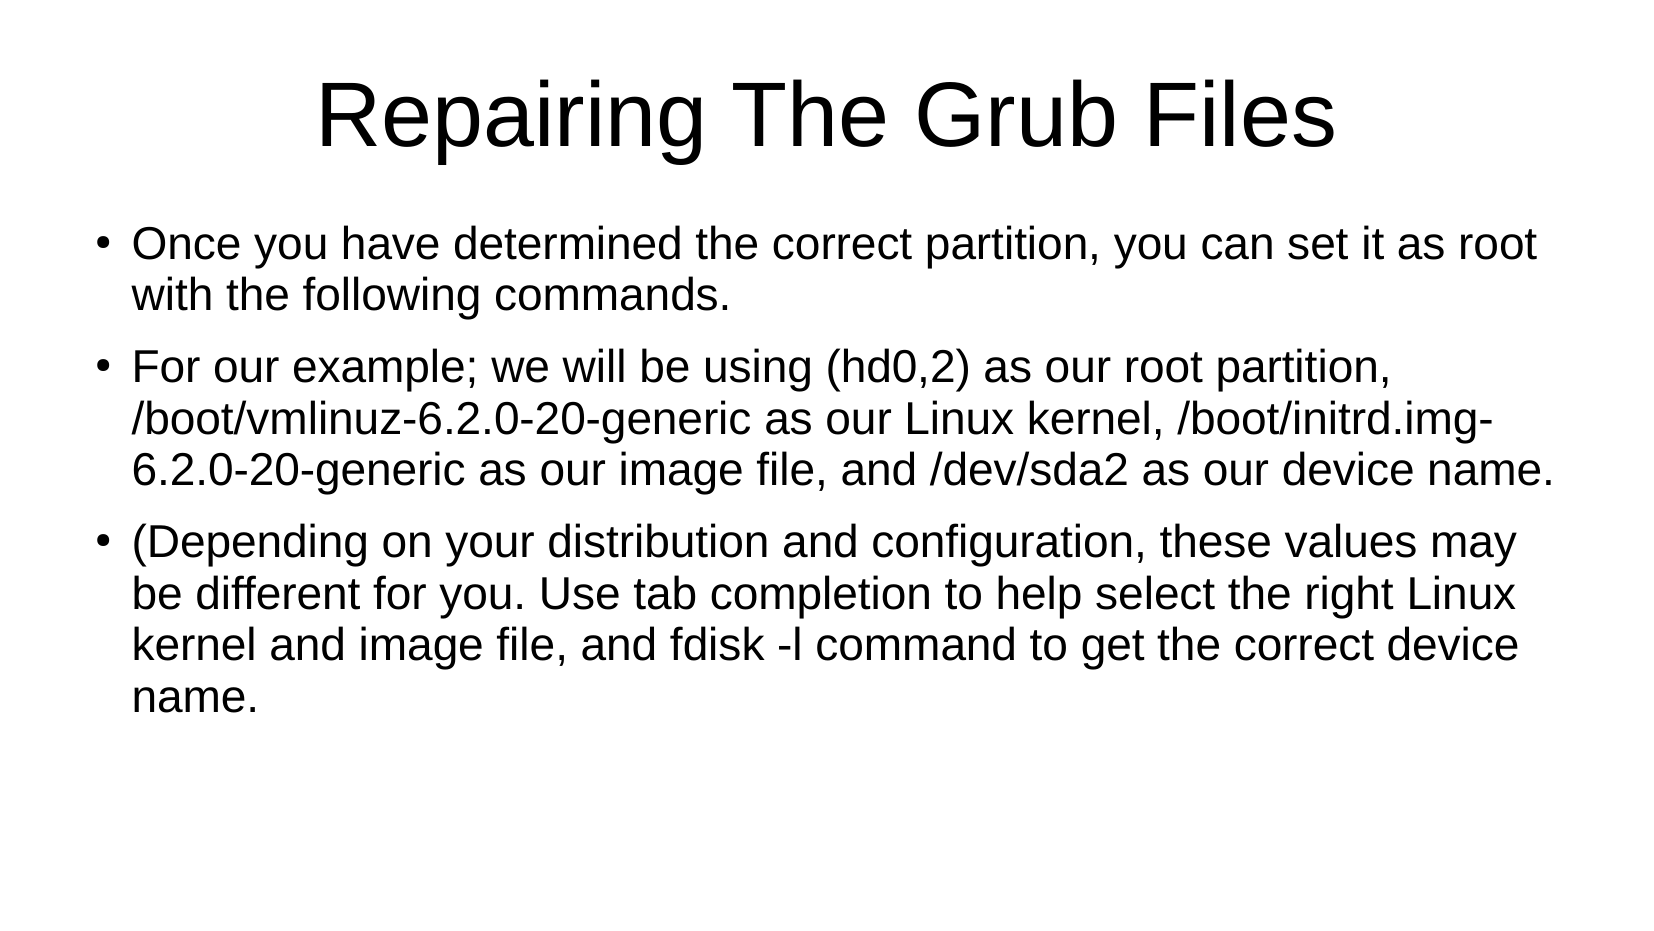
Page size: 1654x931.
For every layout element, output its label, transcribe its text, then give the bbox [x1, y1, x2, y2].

title Repairing The Grub Files [82, 37, 1571, 193]
list Once you have determined the correct partition, you can set it as root with the following commands. For our example; we will be using (hd0,2) as our root partition, /boot/vmlinuz-6.2.0-20-generic as our Linux kernel, /boot/initrd.img-6.2.0-20-generic as our image file, and /dev/sda2 as our device name. (Depending on your distribution and configuration, these values may be different for you. Use tab completion to help select the right Linux kernel and image file, and fdisk -l command to get the correct device name. [82, 217, 1571, 758]
